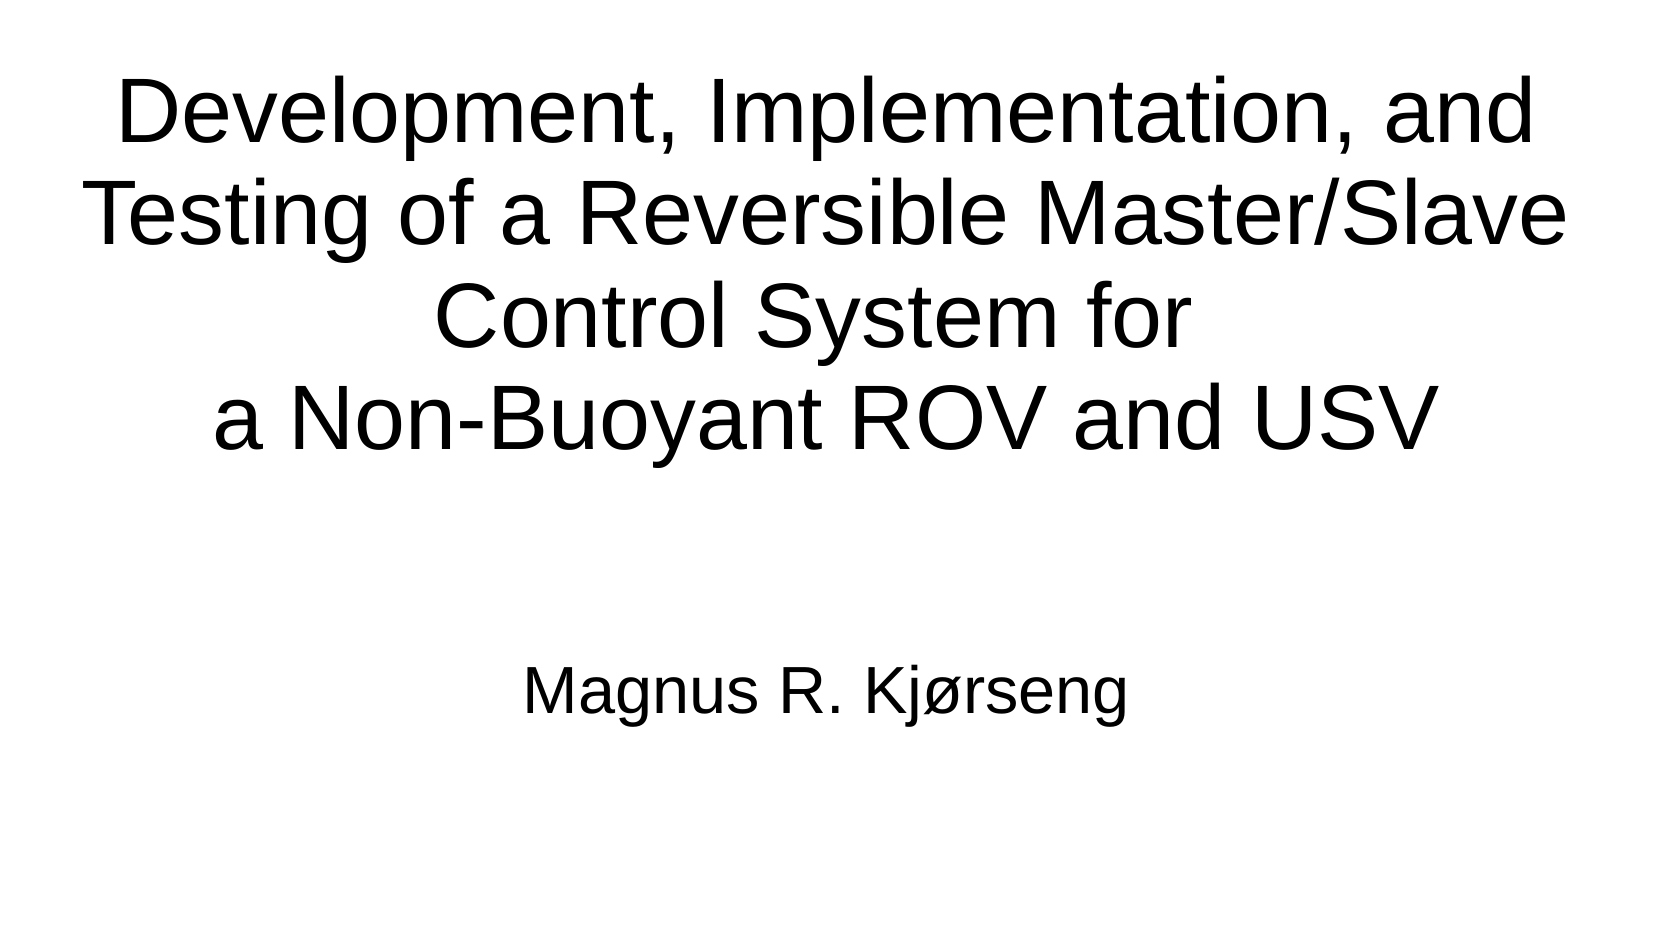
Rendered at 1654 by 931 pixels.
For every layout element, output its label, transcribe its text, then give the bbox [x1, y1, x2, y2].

subtitle Magnus R. Kjørseng [82, 523, 1571, 857]
title Development, Implementation, and Testing of a Reversible Master/Slave Control System for a Non-Buoyant ROV and USV [0, 0, 1654, 572]
